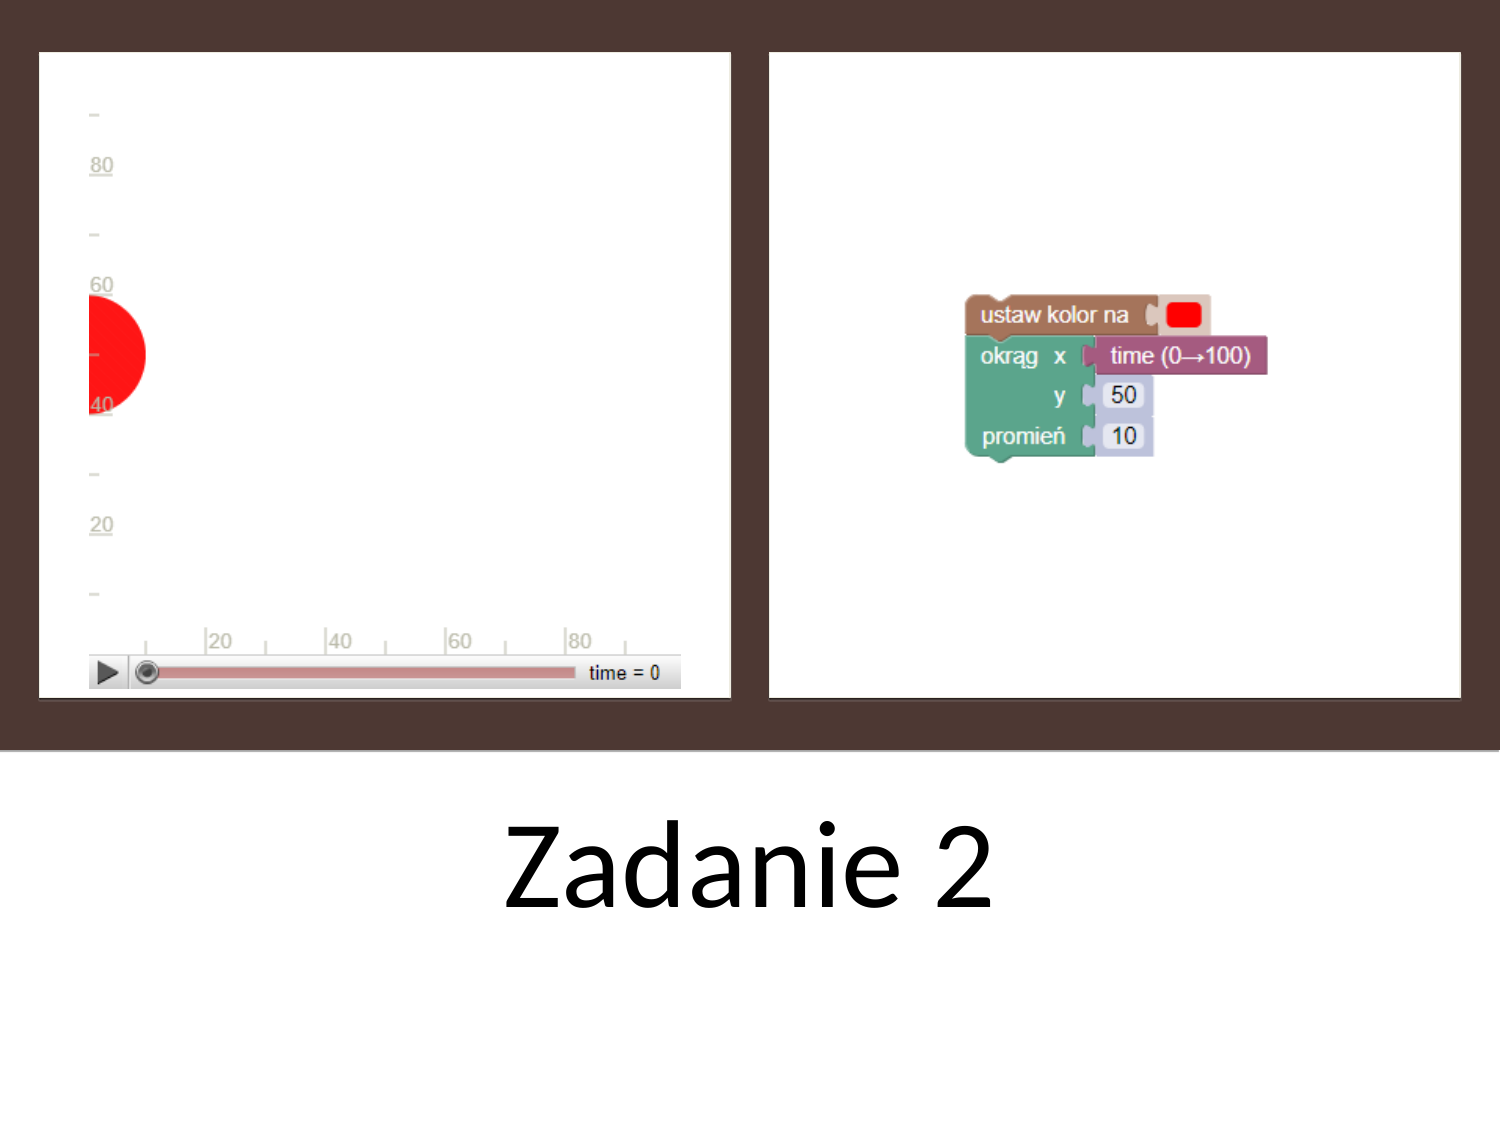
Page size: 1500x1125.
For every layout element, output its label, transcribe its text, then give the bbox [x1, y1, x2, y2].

picture [951, 271, 1279, 479]
picture [89, 61, 681, 689]
title Zadanie 2 [187, 761, 1313, 942]
text_box [0, 0, 1500, 750]
